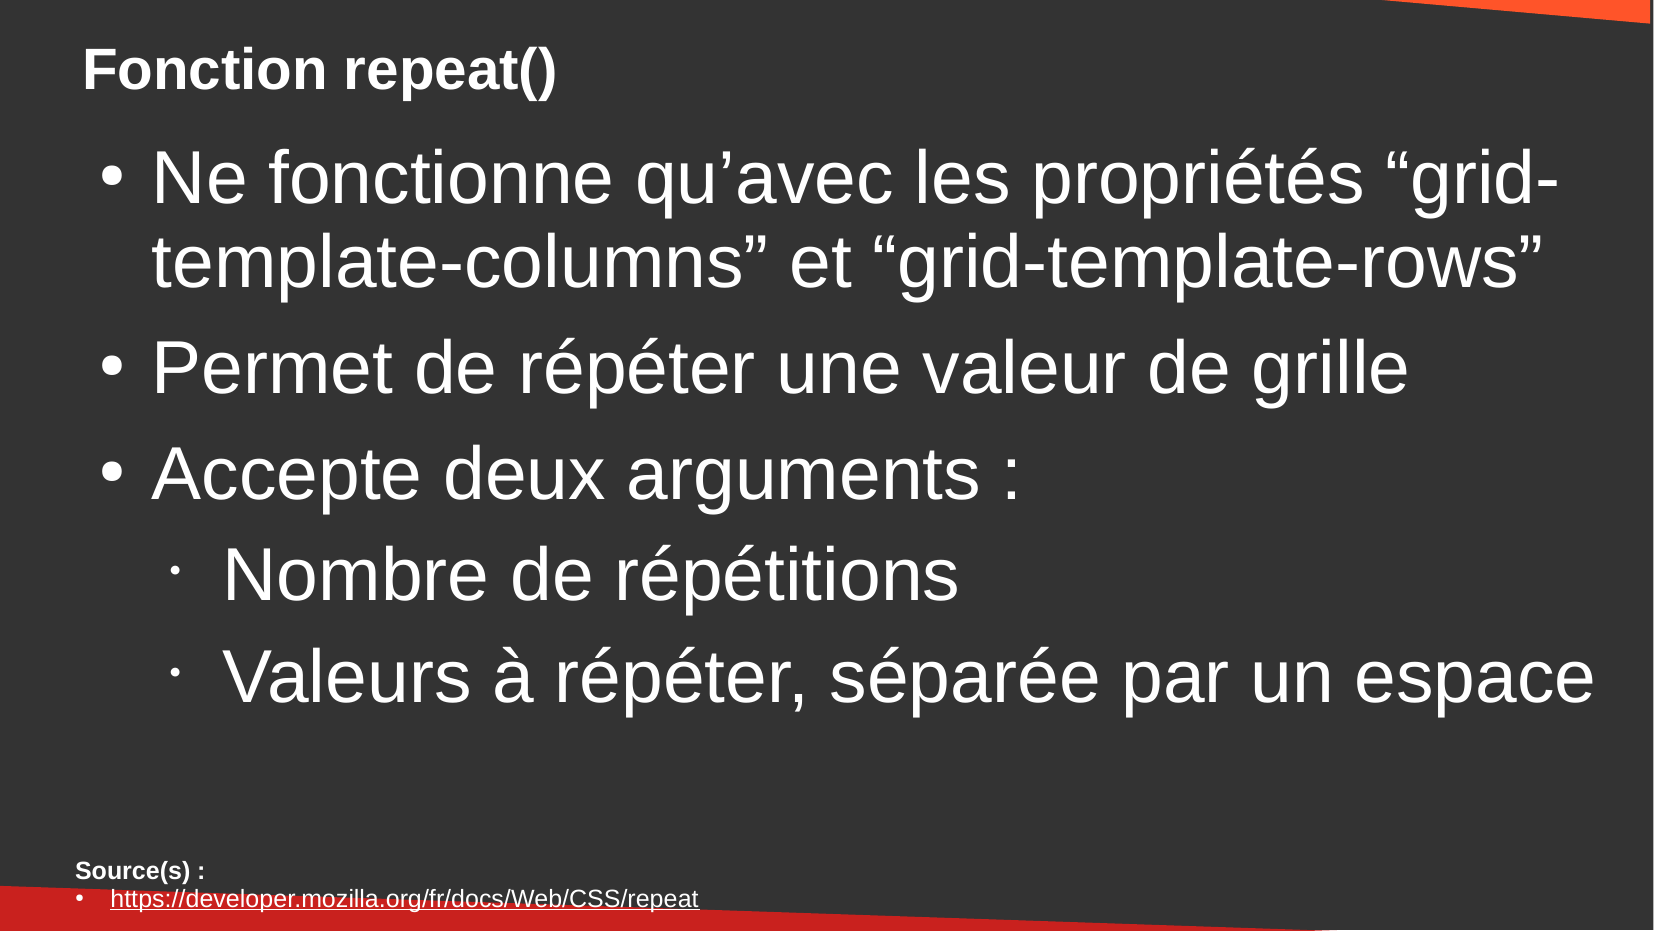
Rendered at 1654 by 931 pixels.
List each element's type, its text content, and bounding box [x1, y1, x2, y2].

title Fonction repeat() [82, 37, 1571, 122]
list Ne fonctionne qu’avec les propriétés “grid-template-columns” et “grid-template-rows” Permet de répéter une valeur de grille Accepte deux arguments : Nombre de répétitions Valeurs à répéter, séparée par un espace [80, 135, 1620, 827]
text_box Source(s) : https://developer.mozilla.org/fr/docs/Web/CSS/repeat [60, 838, 1546, 920]
text_box [1381, 0, 1651, 24]
text_box [0, 885, 1337, 931]
